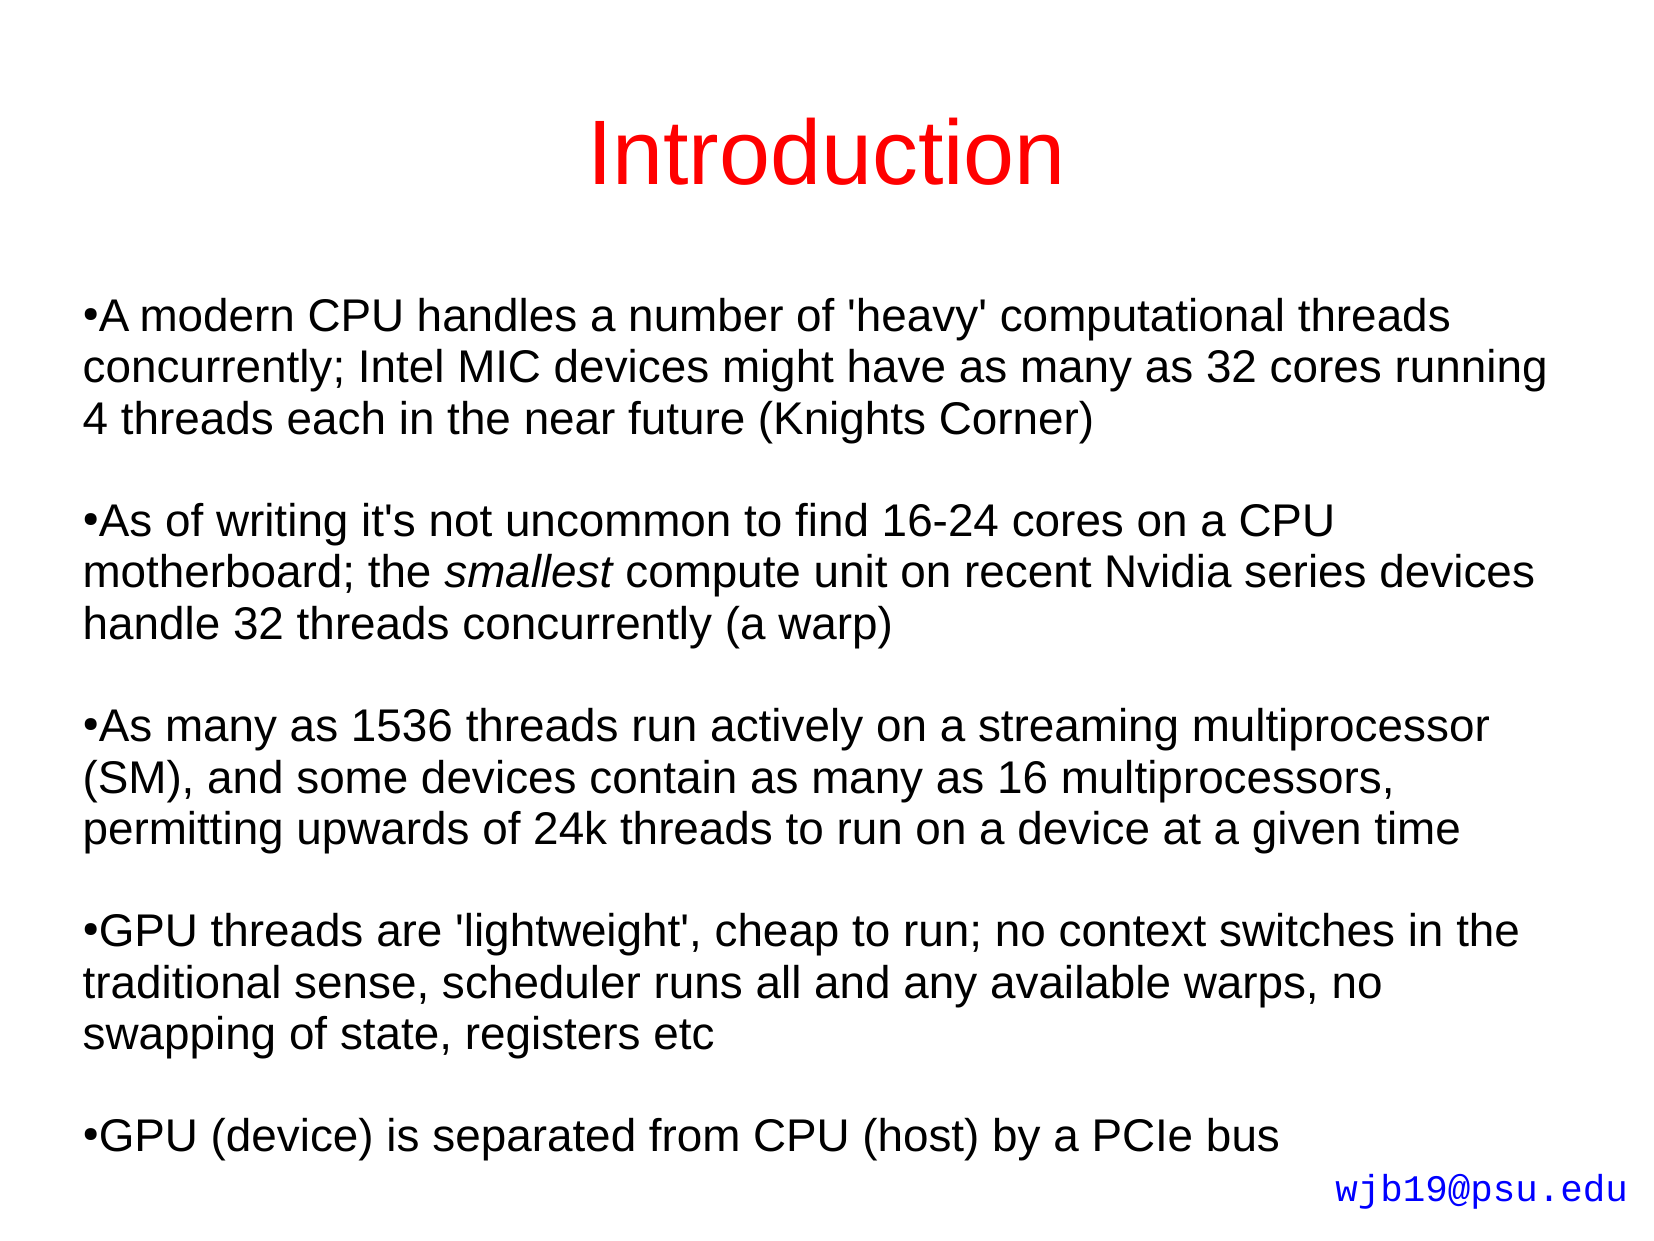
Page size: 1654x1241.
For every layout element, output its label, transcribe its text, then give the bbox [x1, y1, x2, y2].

subtitle A modern CPU handles a number of 'heavy' computational threads concurrently; Intel MIC devices might have as many as 32 cores running 4 threads each in the near future (Knights Corner) As of writing it's not uncommon to find 16-24 cores on a CPU motherboard; the smallest compute unit on recent Nvidia series devices handle 32 threads concurrently (a warp) As many as 1536 threads run actively on a streaming multiprocessor (SM), and some devices contain as many as 16 multiprocessors, permitting upwards of 24k threads to run on a device at a given time GPU threads are 'lightweight', cheap to run; no context switches in the traditional sense, scheduler runs all and any available warps, no swapping of state, registers etc GPU (device) is separated from CPU (host) by a PCIe bus [82, 290, 1571, 1162]
title Introduction [82, 49, 1571, 257]
text_box wjb19@psu.edu [1320, 1162, 1643, 1220]
